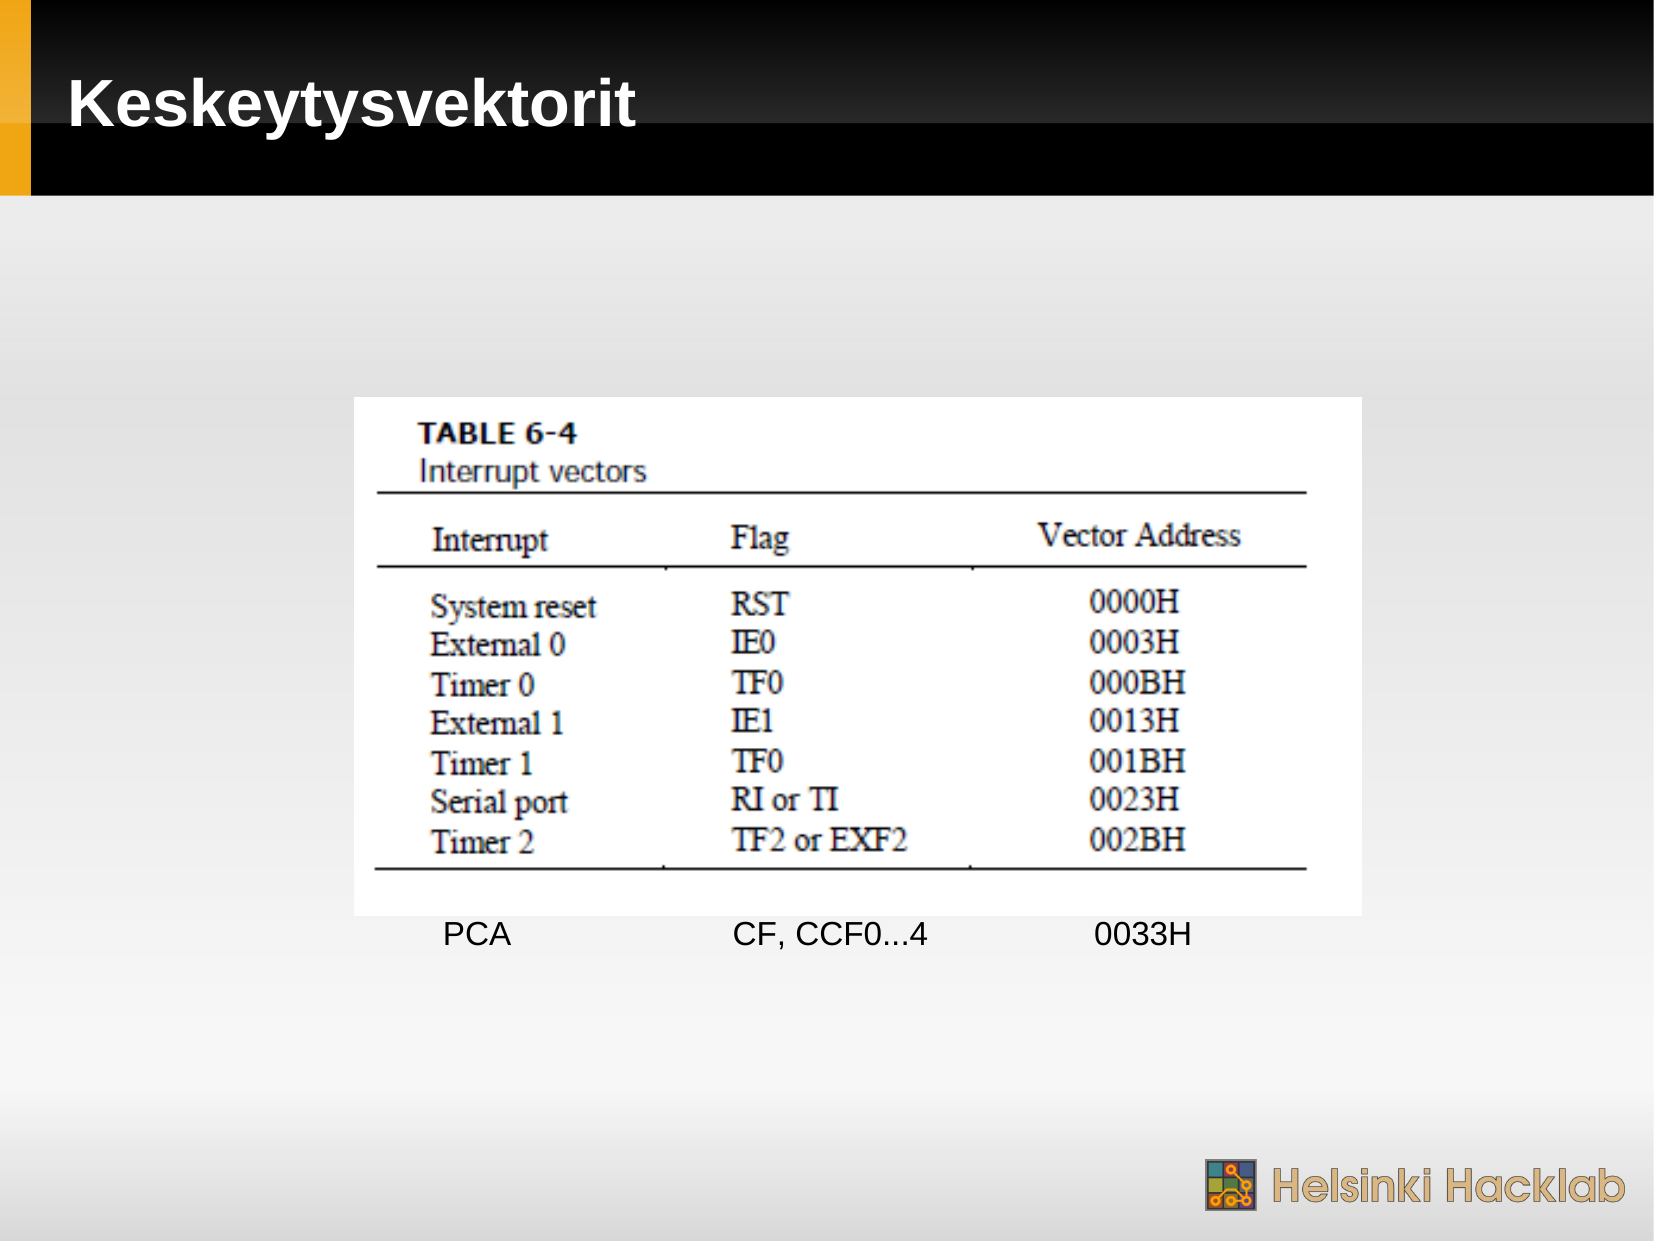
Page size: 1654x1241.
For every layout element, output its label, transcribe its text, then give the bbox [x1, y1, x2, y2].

text_box PCA CF, CCF0...4 0033H [442, 915, 1388, 981]
picture [0, 0, 1654, 1241]
title Keskeytysvektorit [67, 0, 1556, 208]
